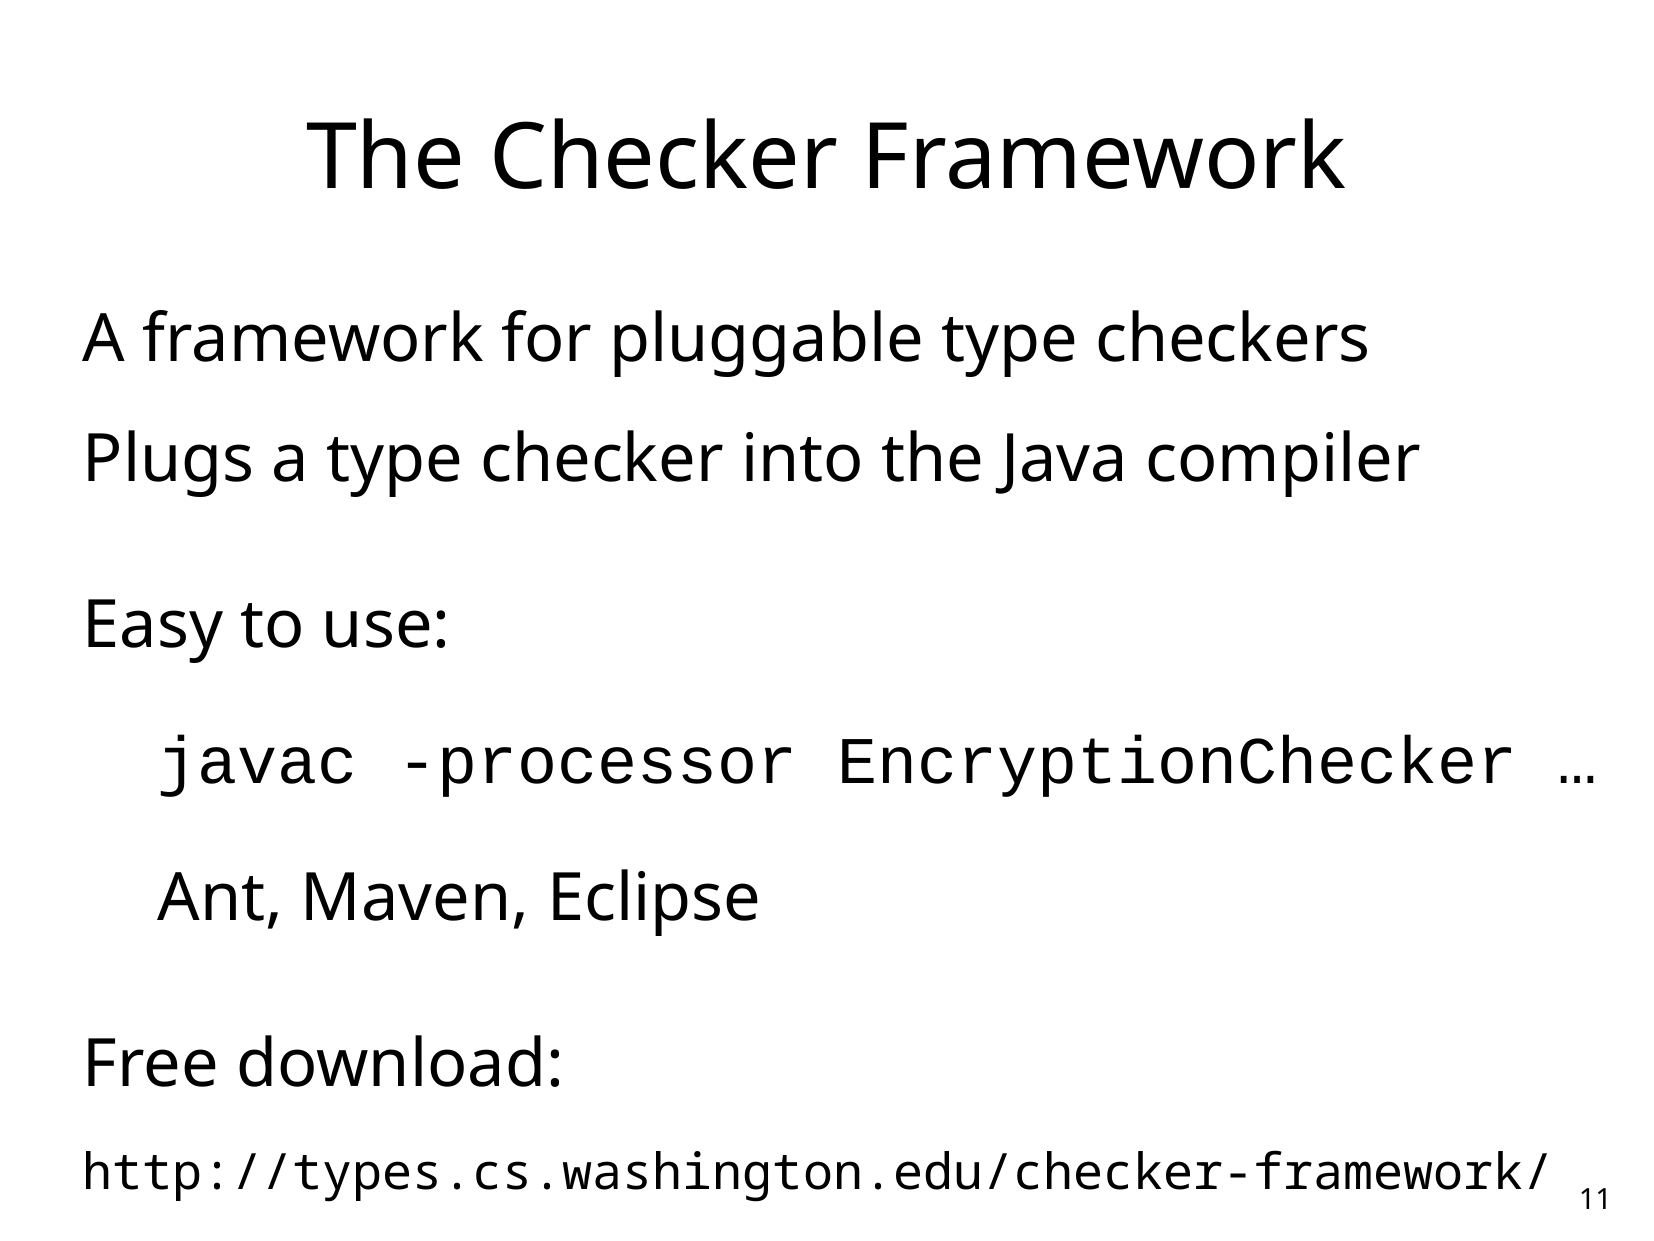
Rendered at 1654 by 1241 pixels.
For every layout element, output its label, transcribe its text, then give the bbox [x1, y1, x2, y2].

list A framework for pluggable type checkers Plugs a type checker into the Java compiler Easy to use: javac -processor EncryptionChecker … Ant, Maven, Eclipse Free download: http://types.cs.washington.edu/checker-framework/ [82, 290, 1613, 1102]
title The Checker Framework [82, 49, 1571, 257]
